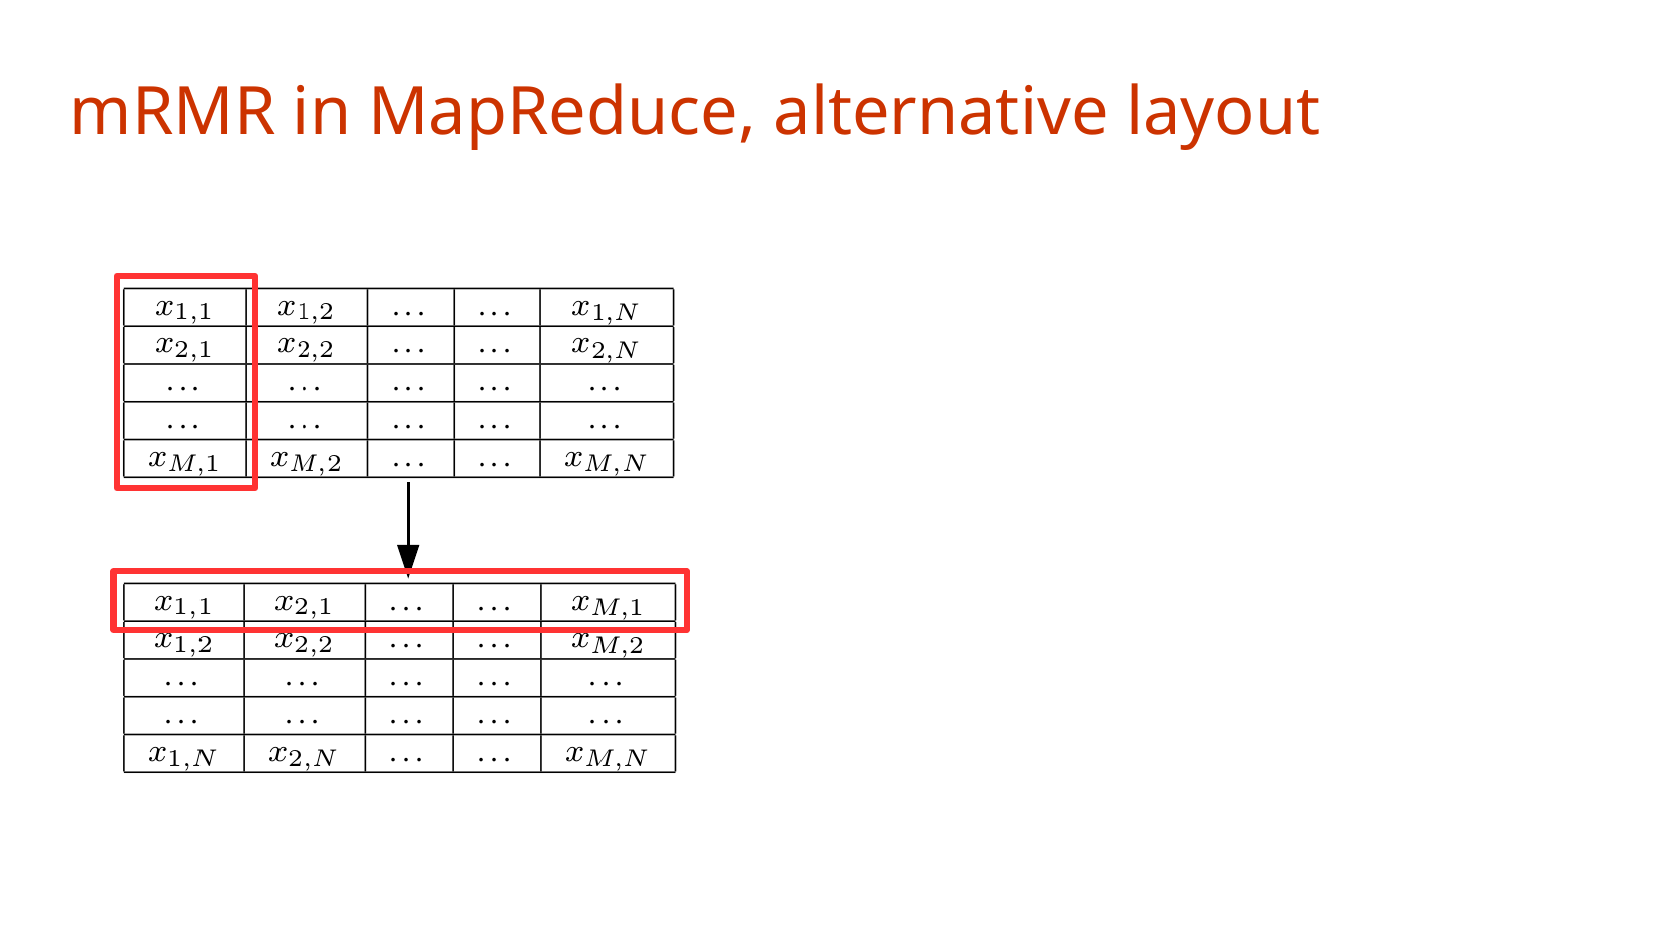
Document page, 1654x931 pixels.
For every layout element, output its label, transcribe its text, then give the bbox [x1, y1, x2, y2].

picture [258, 280, 678, 483]
picture [120, 633, 682, 774]
picture [120, 280, 252, 483]
text_box mRMR in MapReduce, alternative layout [54, 55, 1203, 153]
picture [120, 578, 682, 627]
